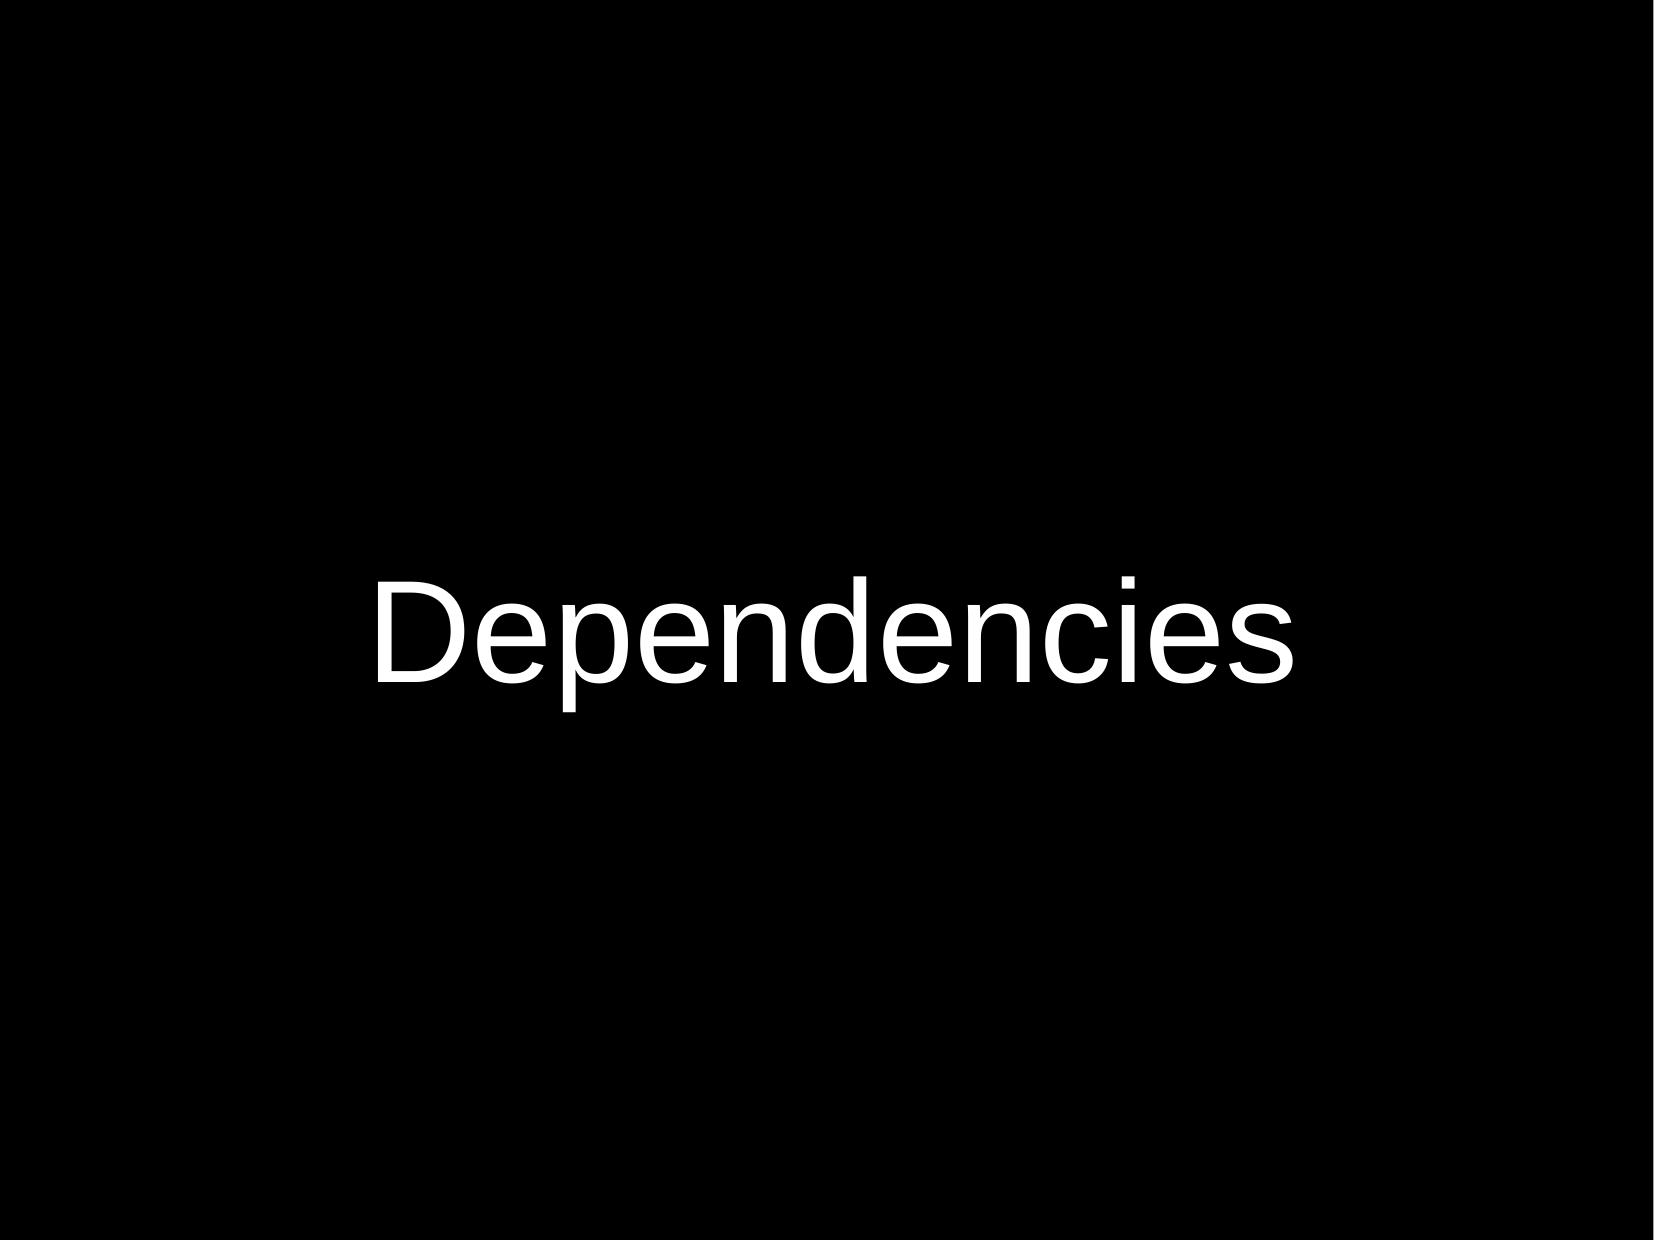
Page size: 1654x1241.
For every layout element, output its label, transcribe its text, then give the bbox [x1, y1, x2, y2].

text_box Dependencies [23, 543, 1642, 767]
